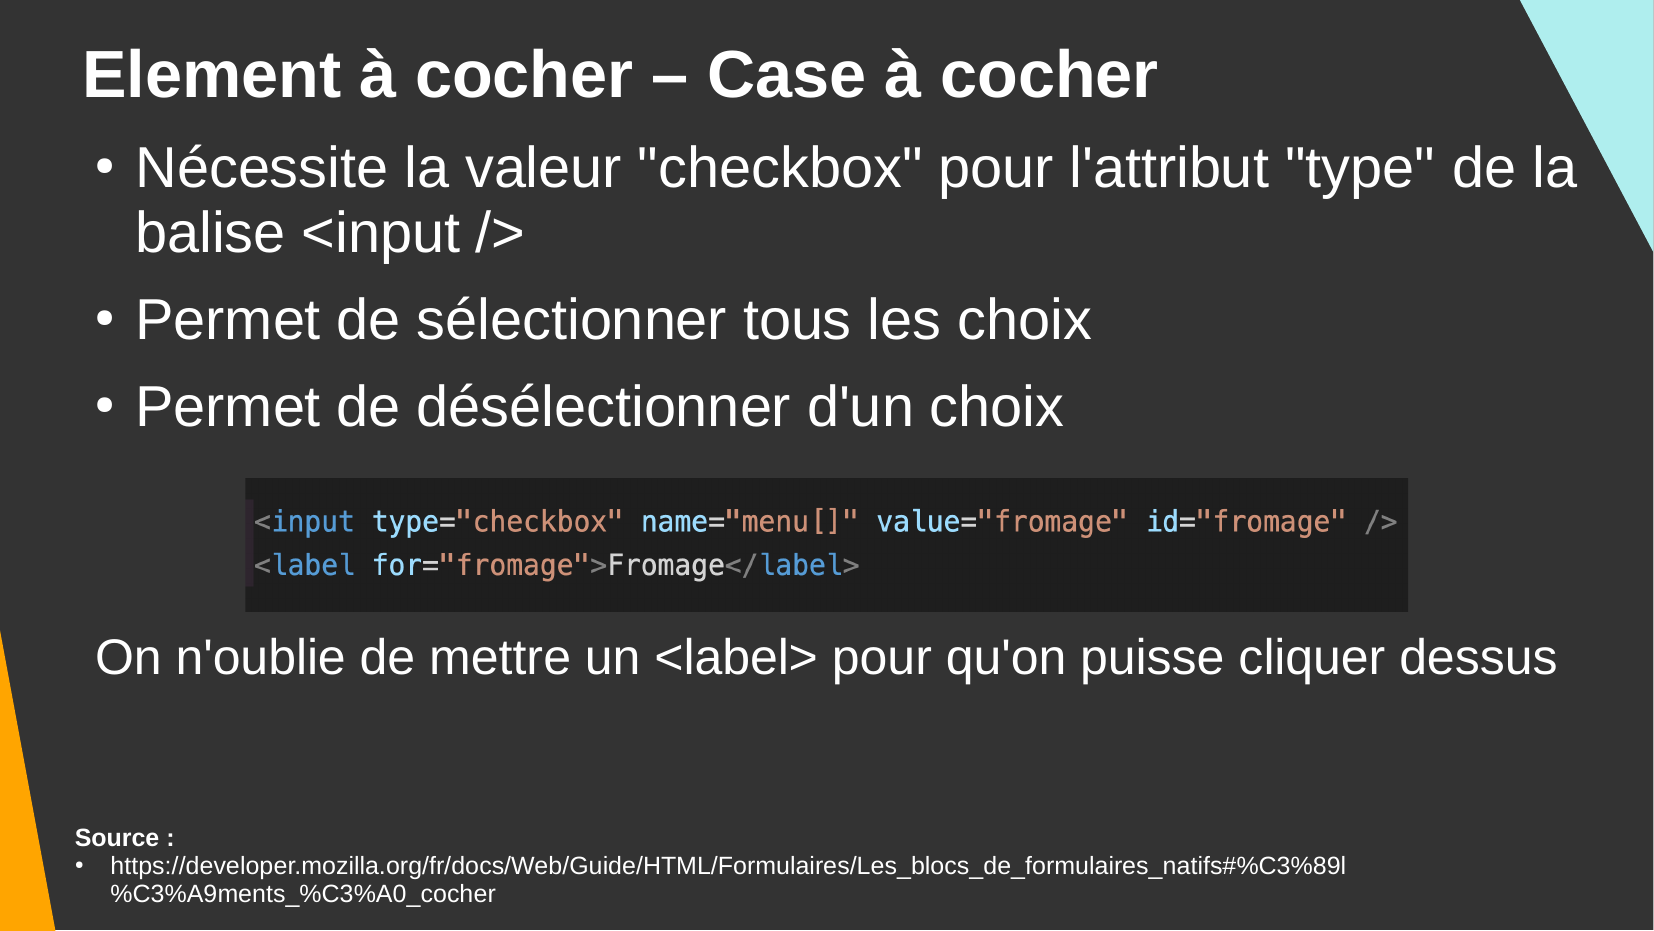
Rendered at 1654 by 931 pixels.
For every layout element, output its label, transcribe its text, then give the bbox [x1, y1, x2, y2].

title On n'oublie de mettre un <label> pour qu'on puisse cliquer dessus [31, 628, 1622, 686]
text_box [1519, 0, 1654, 254]
title Element à cocher – Case à cocher [82, 37, 1571, 114]
list Nécessite la valeur "checkbox" pour l'attribut "type" de la balise <input /> Permet de sélectionner tous les choix Permet de désélectionner d'un choix [80, 135, 1605, 443]
text_box [0, 630, 56, 931]
text_box Source : https://developer.mozilla.org/fr/docs/Web/Guide/HTML/Formulaires/Les_blocs_de_formulaires_natifs#%C3%89l%C3%A9ments_%C3%A0_cocher [60, 816, 1546, 916]
picture [245, 478, 1409, 612]
